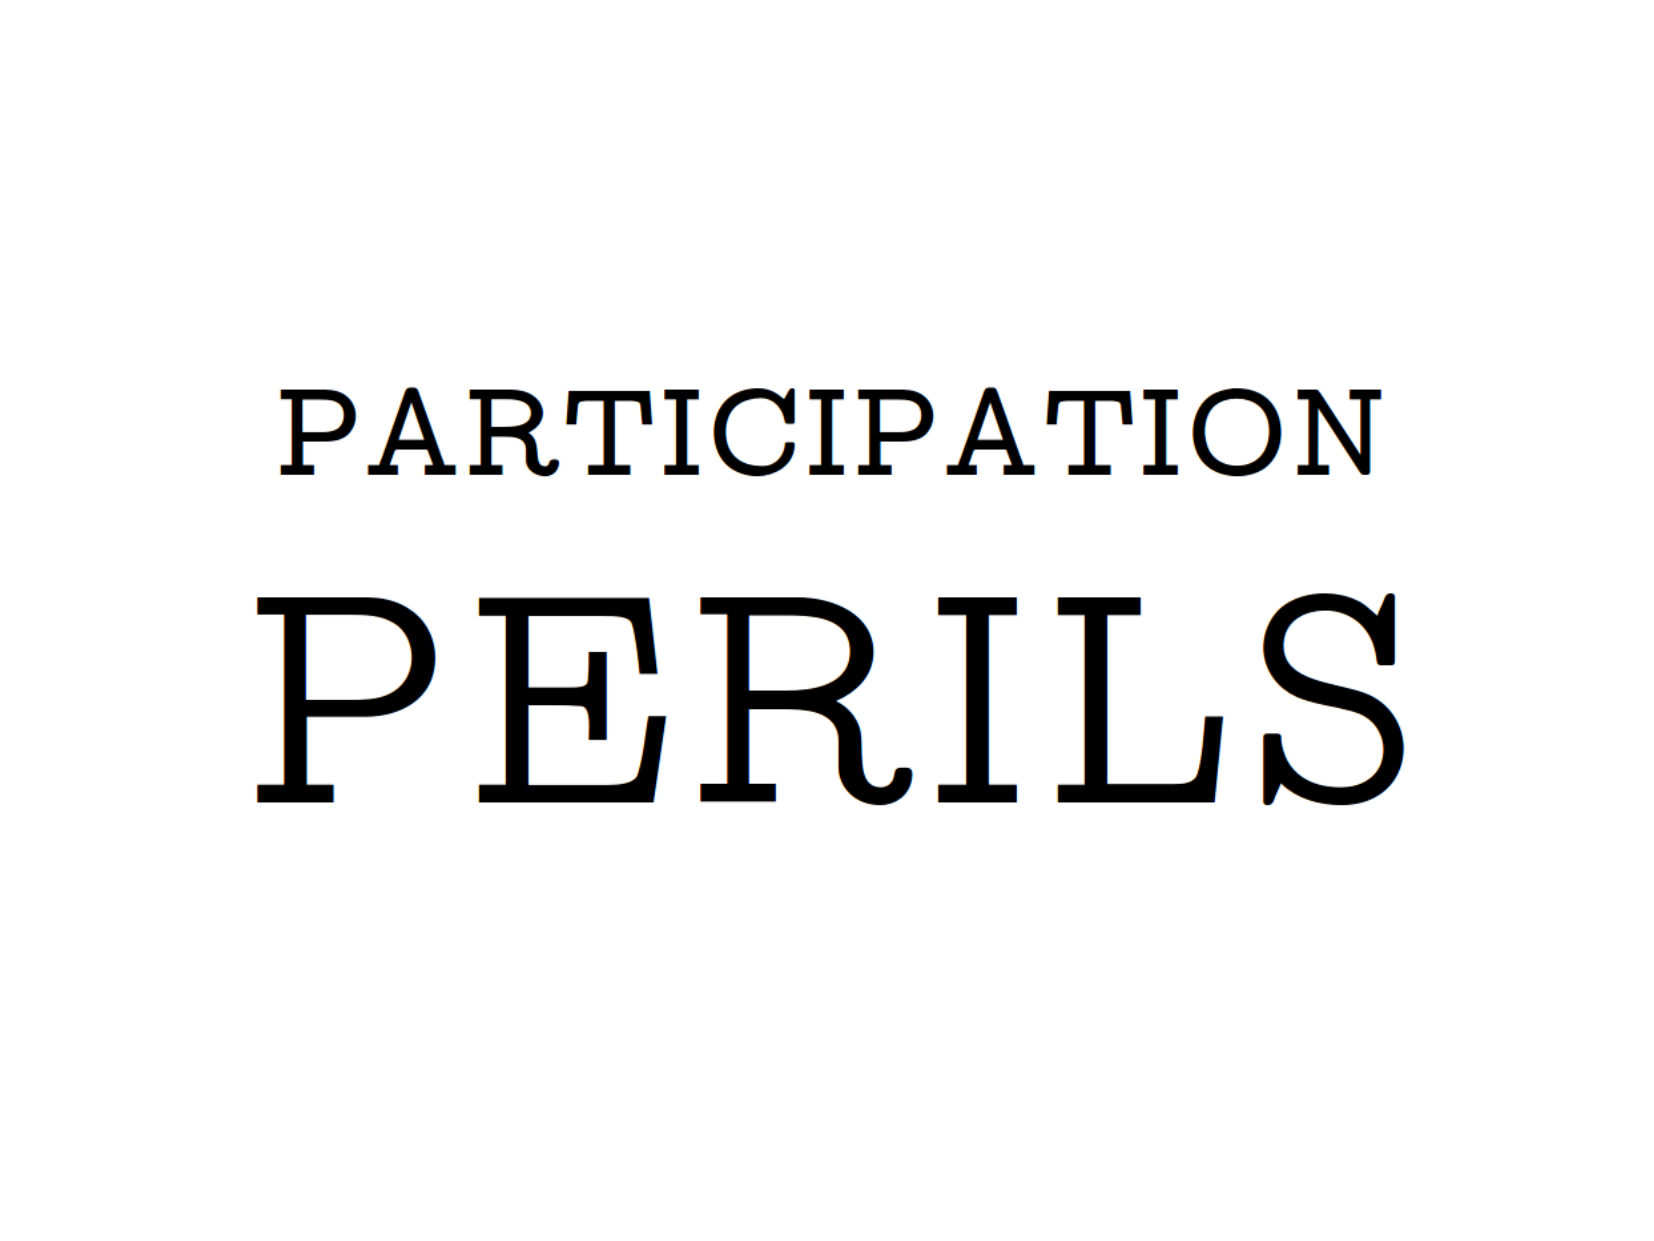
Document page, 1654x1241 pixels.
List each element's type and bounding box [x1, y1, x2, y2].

picture [27, 214, 1654, 1025]
